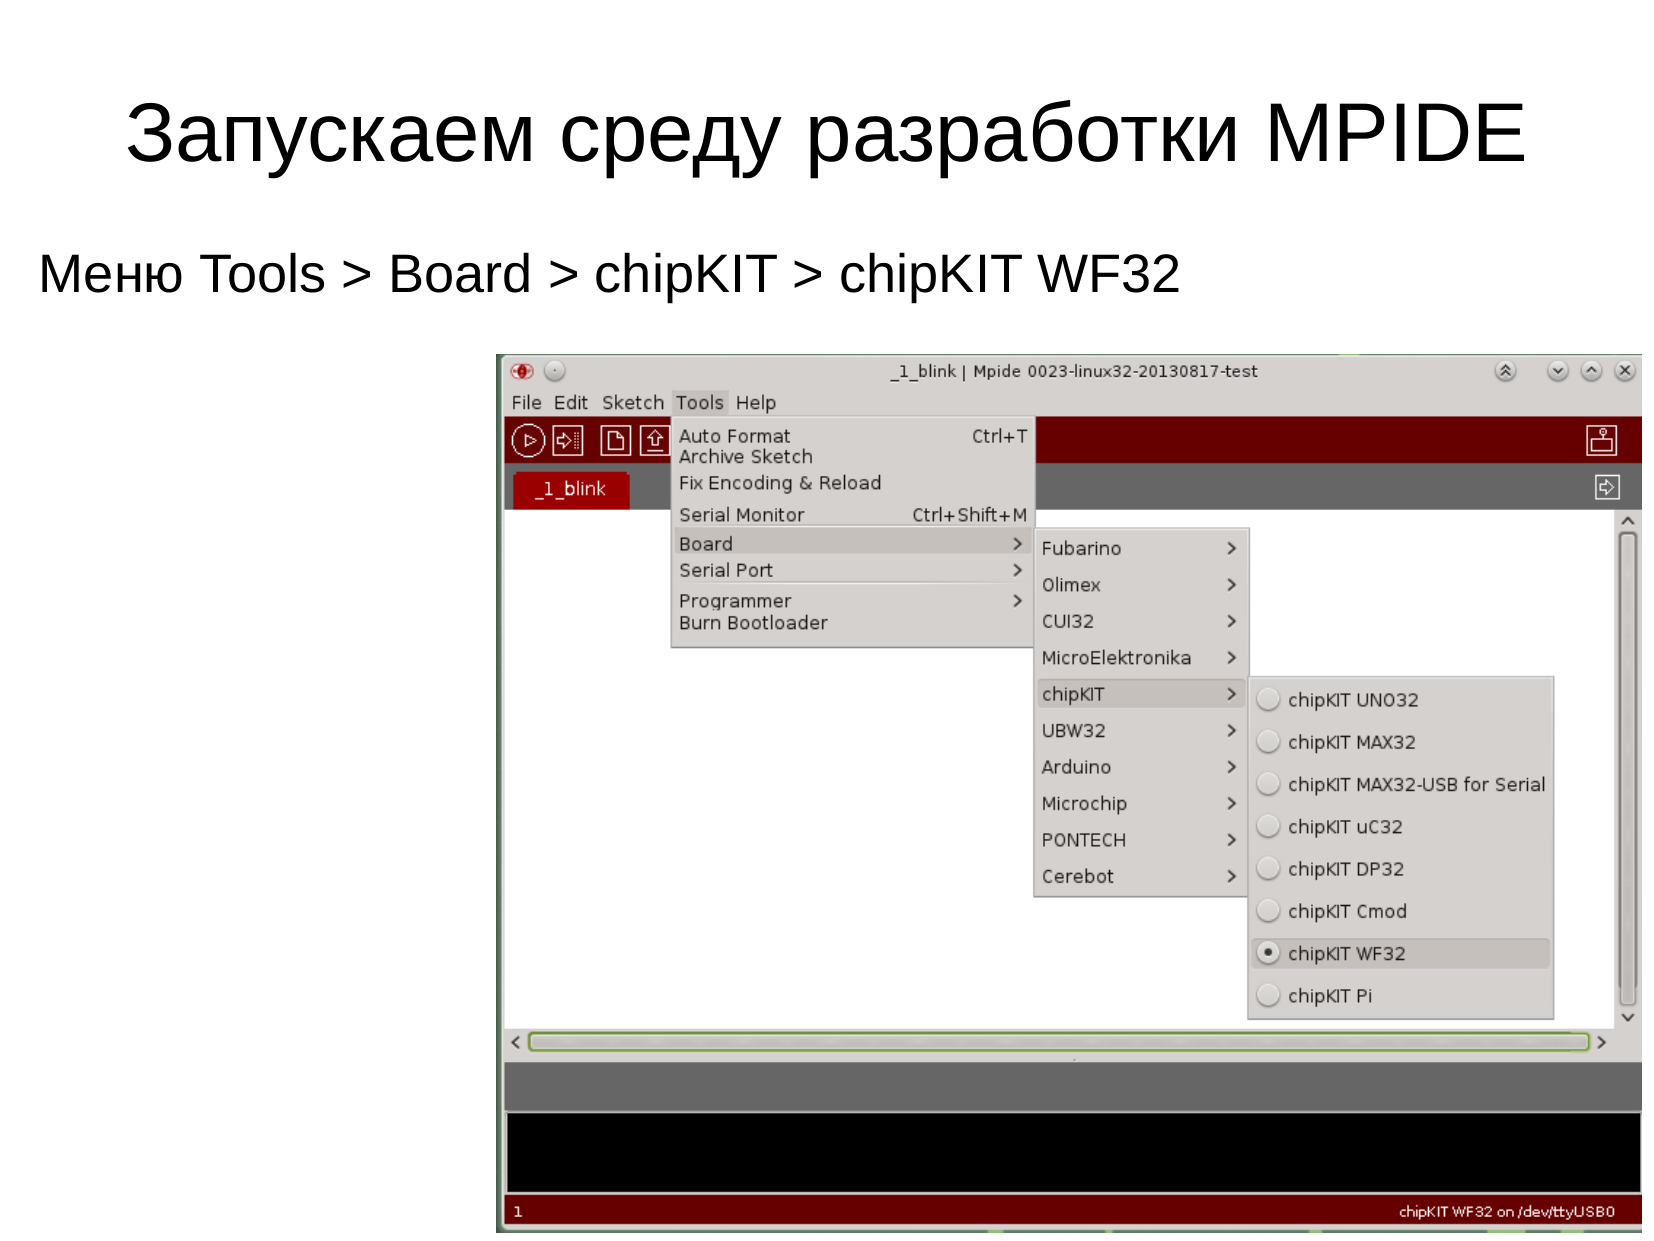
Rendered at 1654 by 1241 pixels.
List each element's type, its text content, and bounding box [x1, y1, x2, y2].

picture [496, 354, 1642, 1233]
title Запускаем среду разработки MPIDE [82, 29, 1571, 237]
text_box Меню Tools > Board > chipKIT > chipKIT WF32 [23, 236, 1198, 312]
